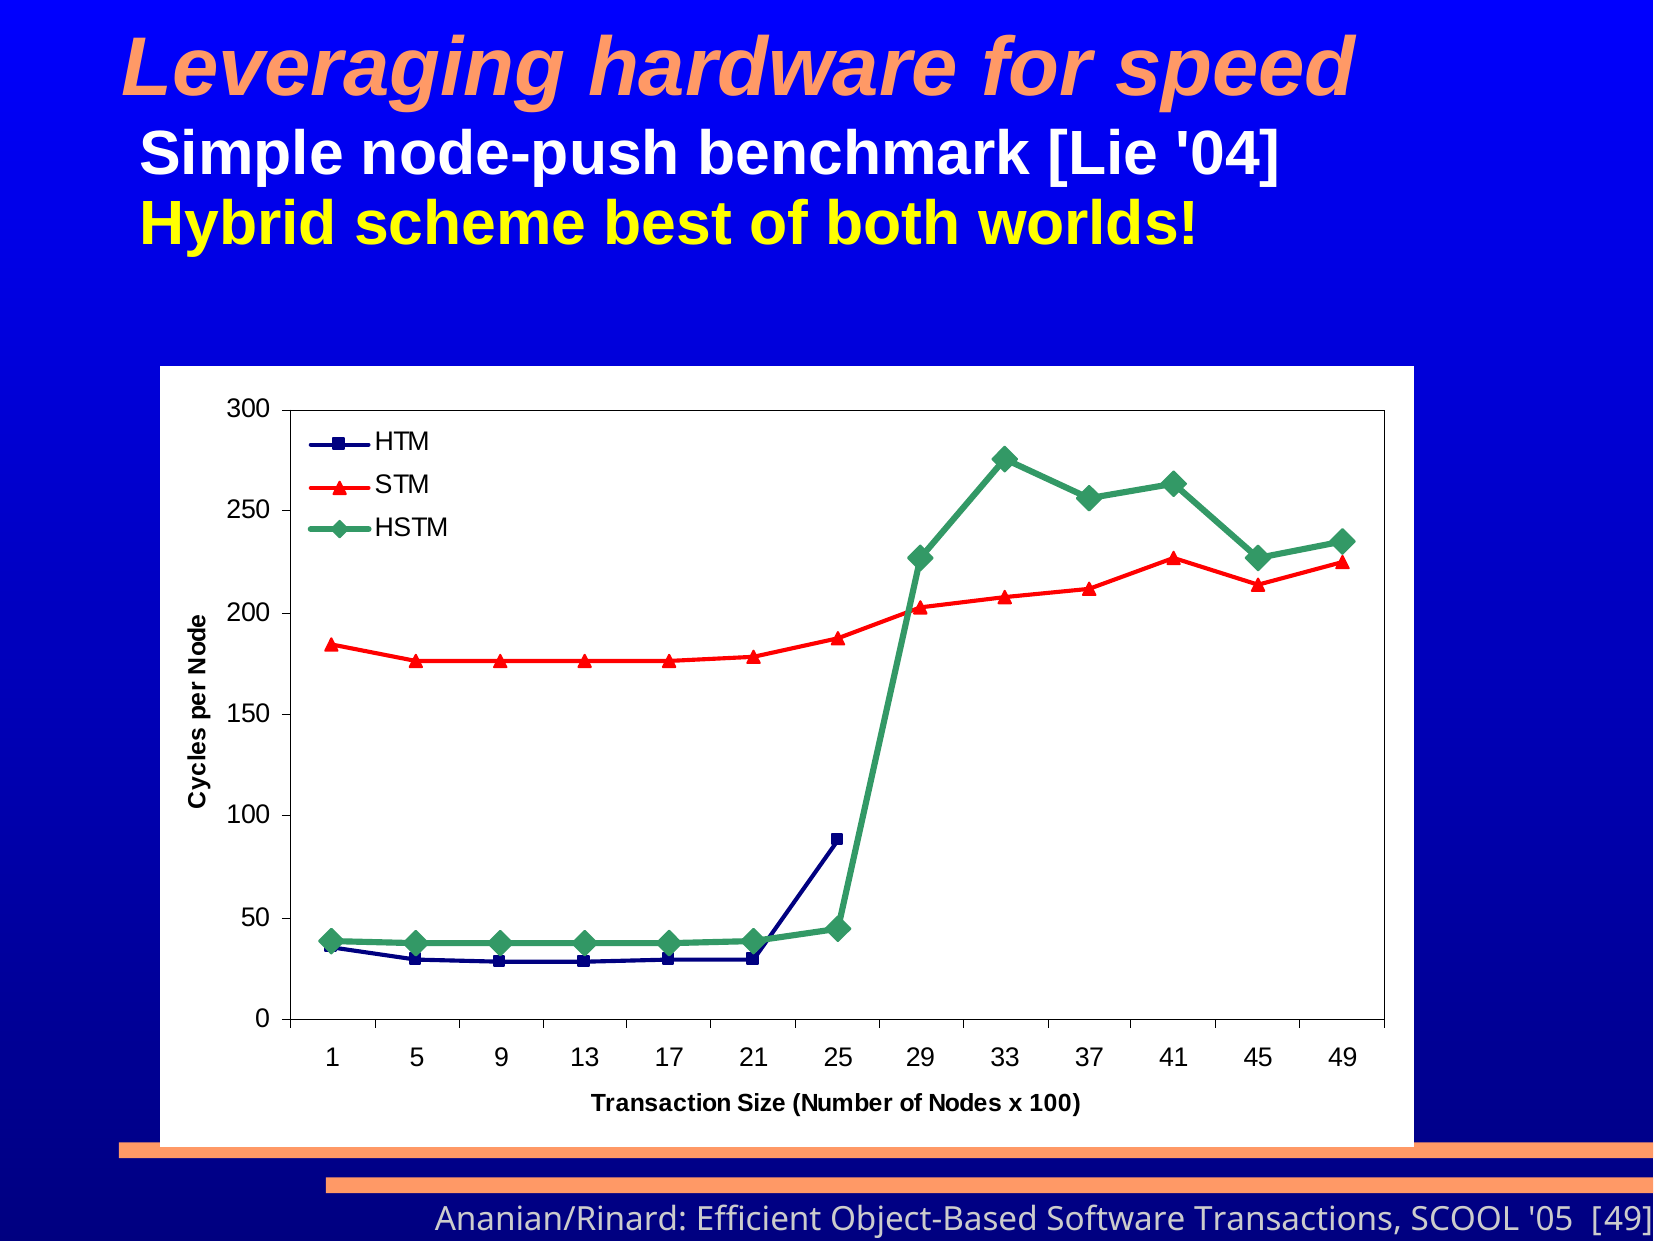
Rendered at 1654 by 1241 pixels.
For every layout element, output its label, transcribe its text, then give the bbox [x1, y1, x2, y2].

title Leveraging hardware for speed [121, 0, 1534, 118]
list Simple node-push benchmark [Lie '04] Hybrid scheme best of both worlds! [121, 118, 1561, 378]
chart [150, 356, 1425, 1156]
